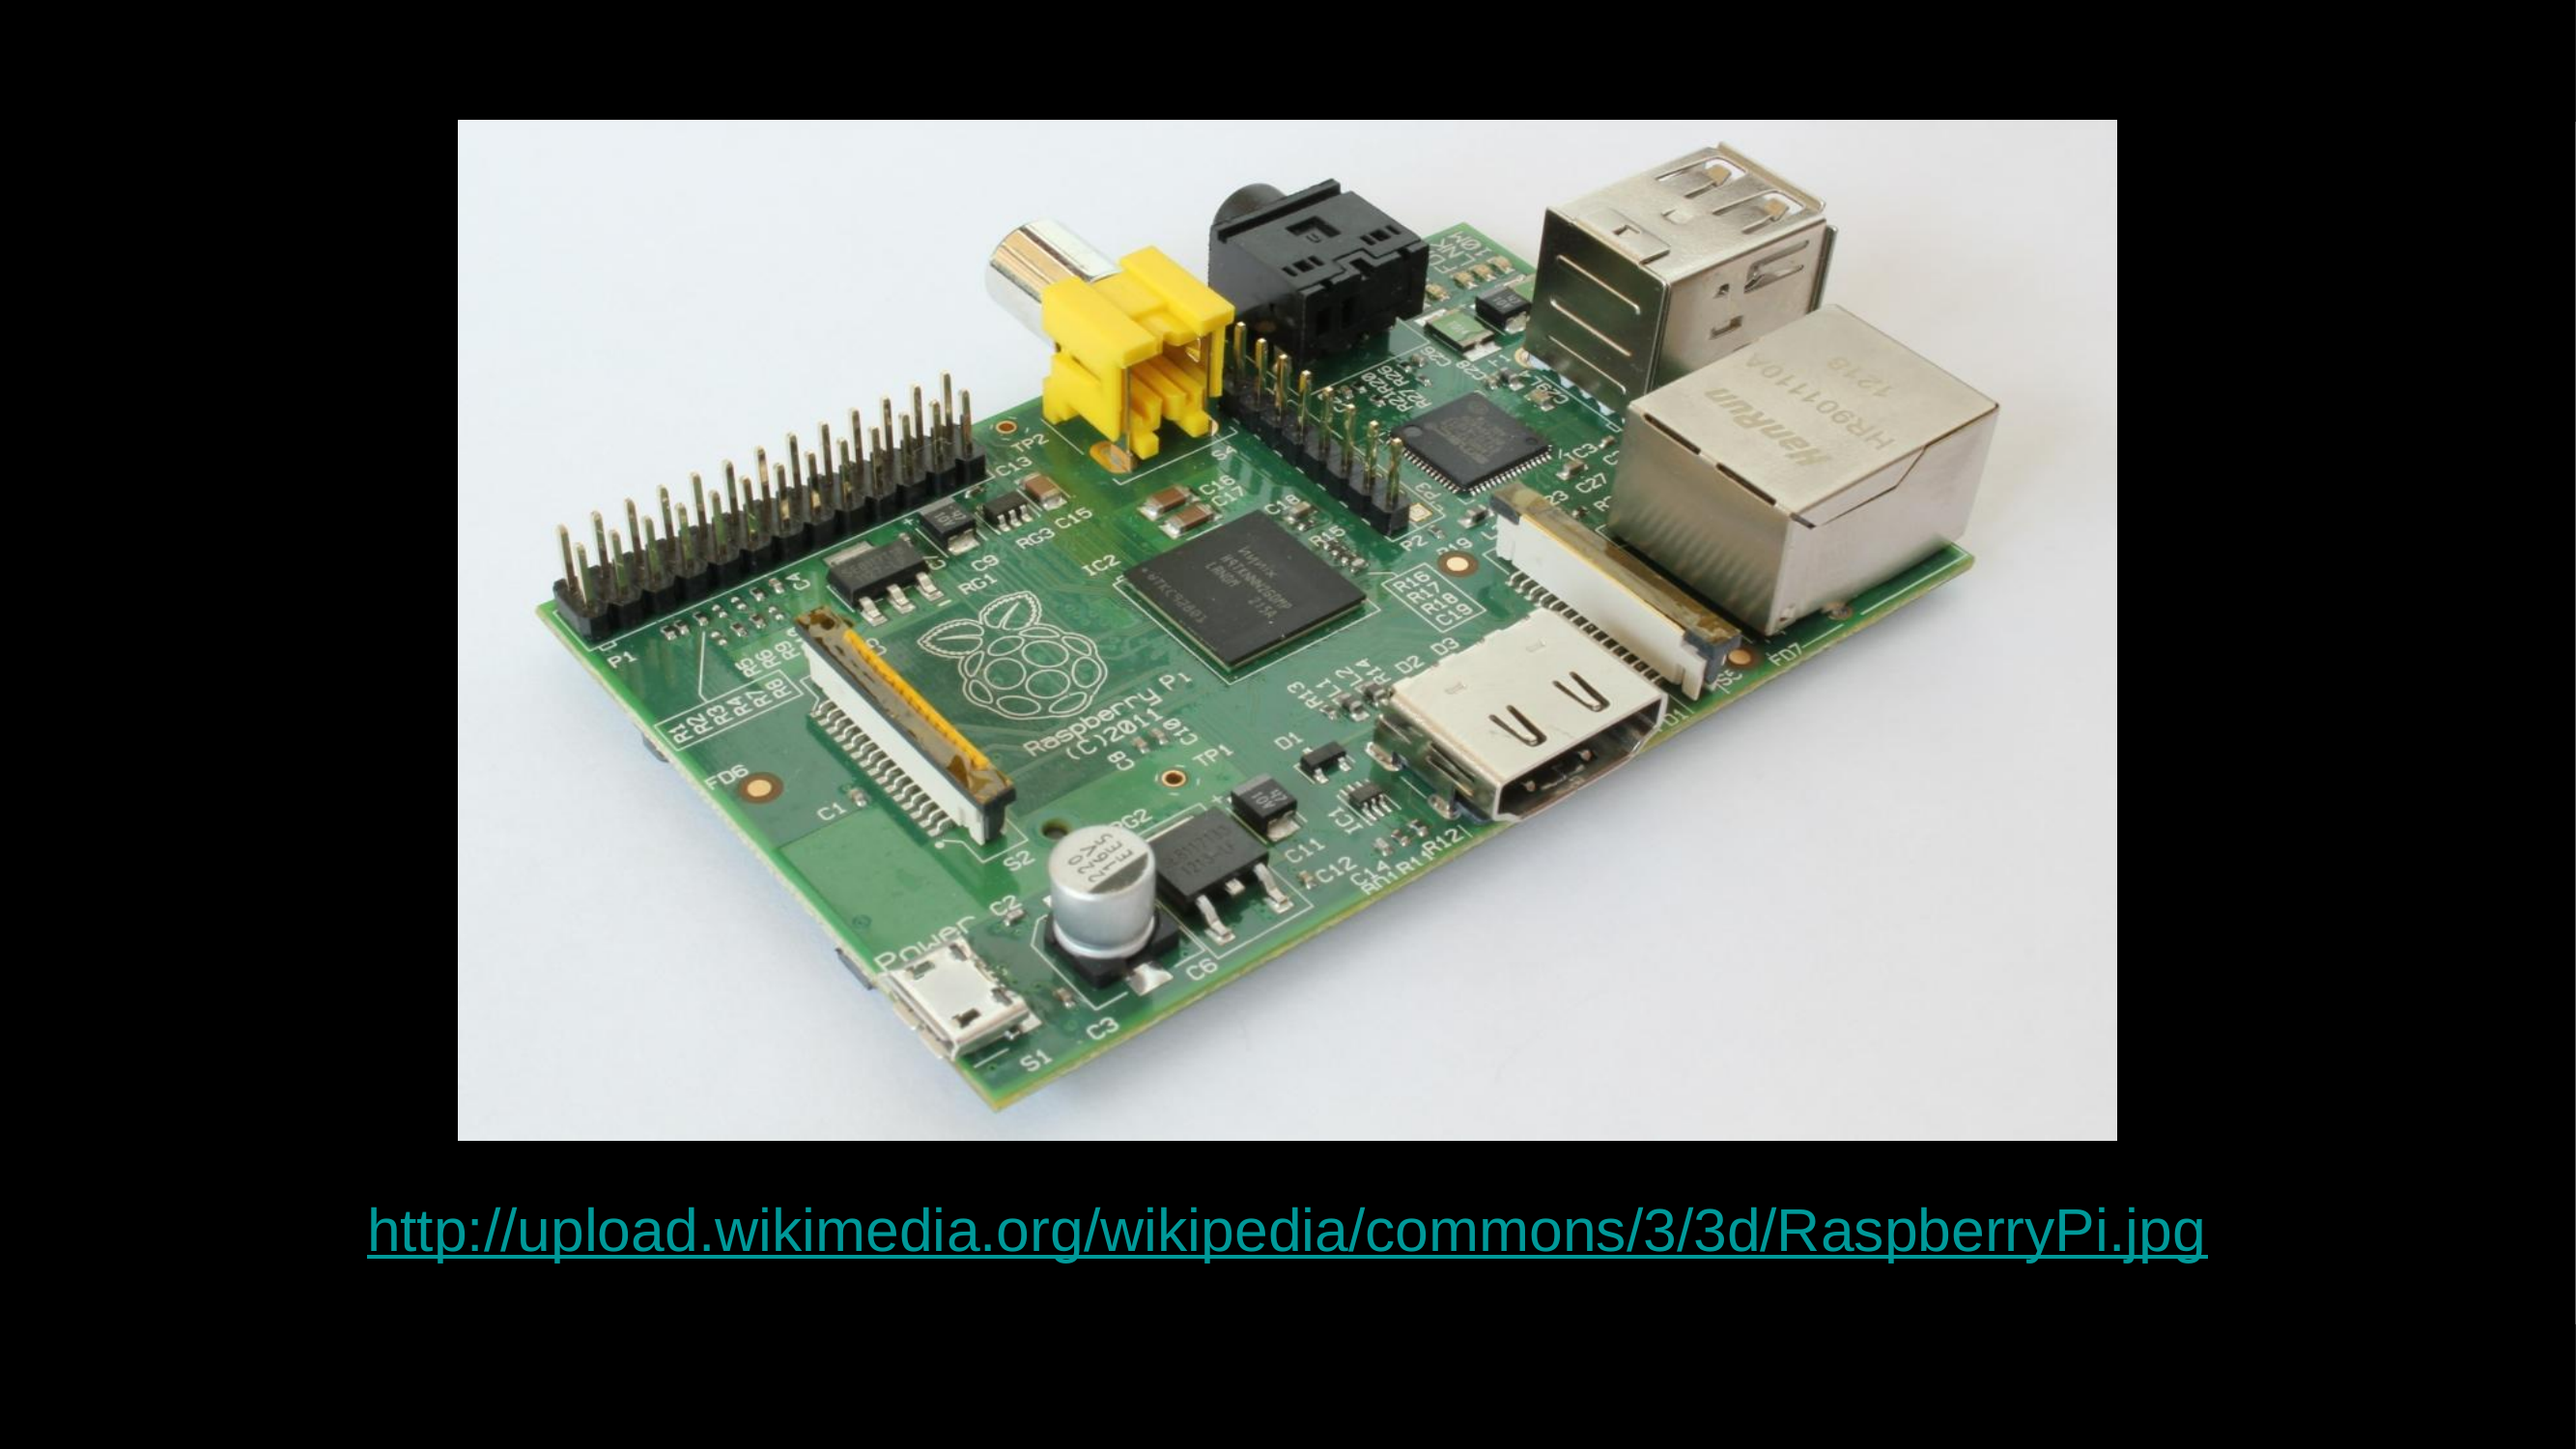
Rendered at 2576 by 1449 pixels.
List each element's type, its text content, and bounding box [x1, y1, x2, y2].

picture [458, 120, 2117, 1141]
text_box http://upload.wikimedia.org/wikipedia/commons/3/3d/RaspberryPi.jpg [268, 1178, 2307, 1277]
